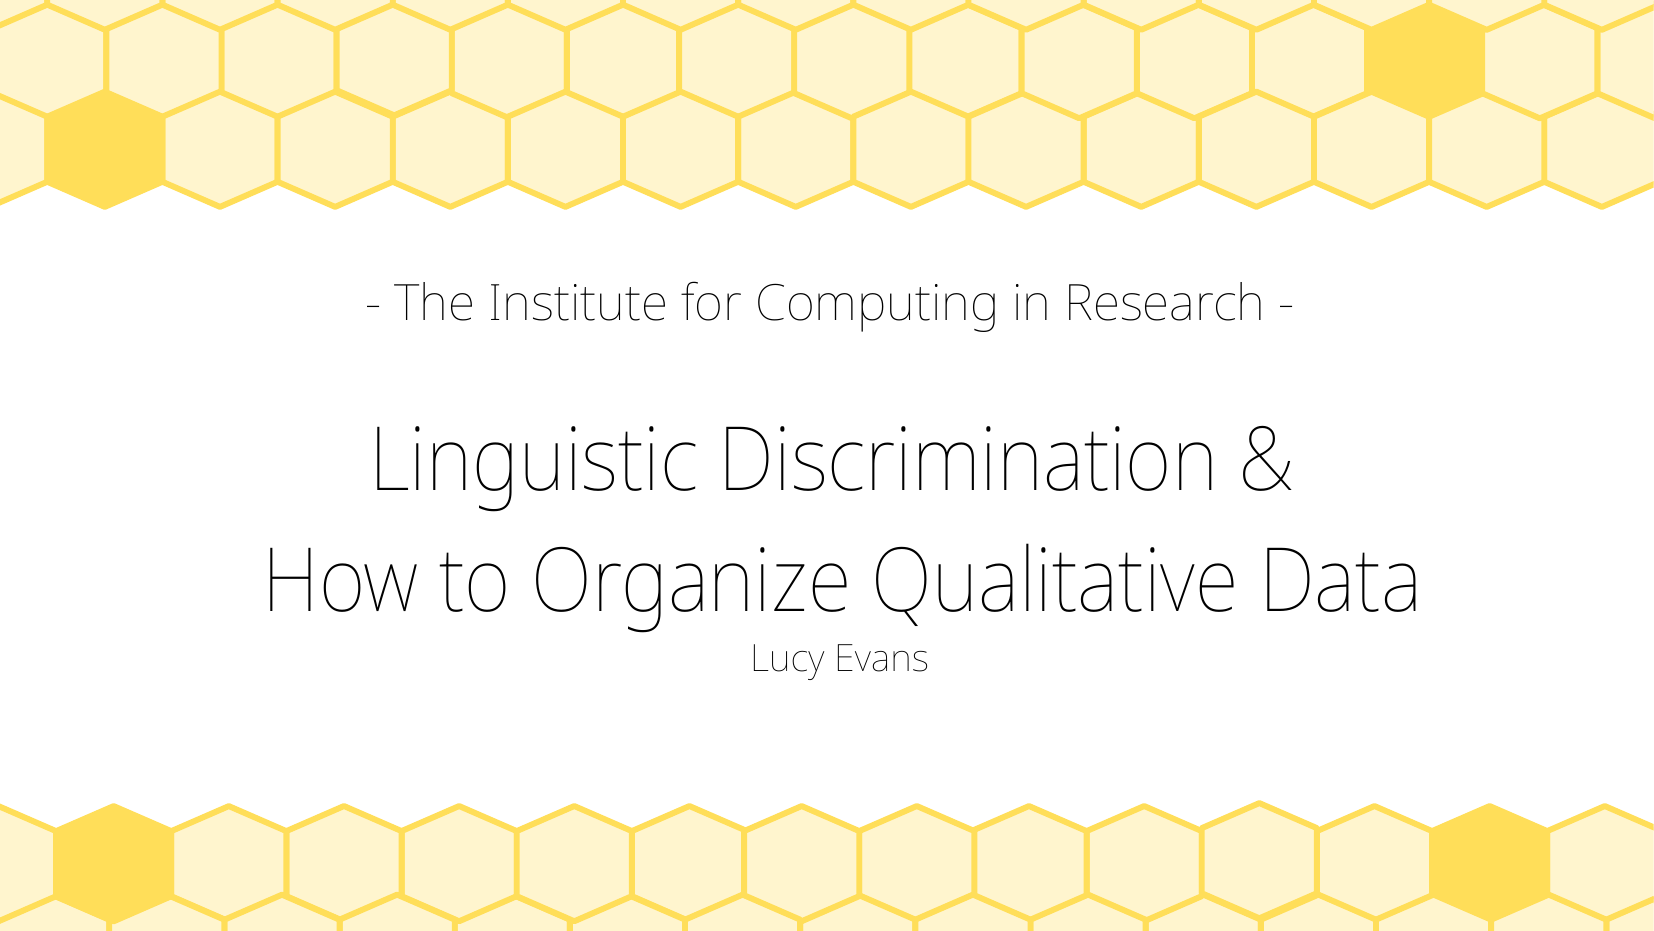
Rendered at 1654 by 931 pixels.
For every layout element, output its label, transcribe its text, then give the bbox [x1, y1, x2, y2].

text_box Lucy Evans [750, 631, 1037, 713]
title Linguistic Discrimination & How to Organize Qualitative Data [262, 395, 1426, 638]
subtitle - The Institute for Computing in Research - [98, 227, 1576, 376]
